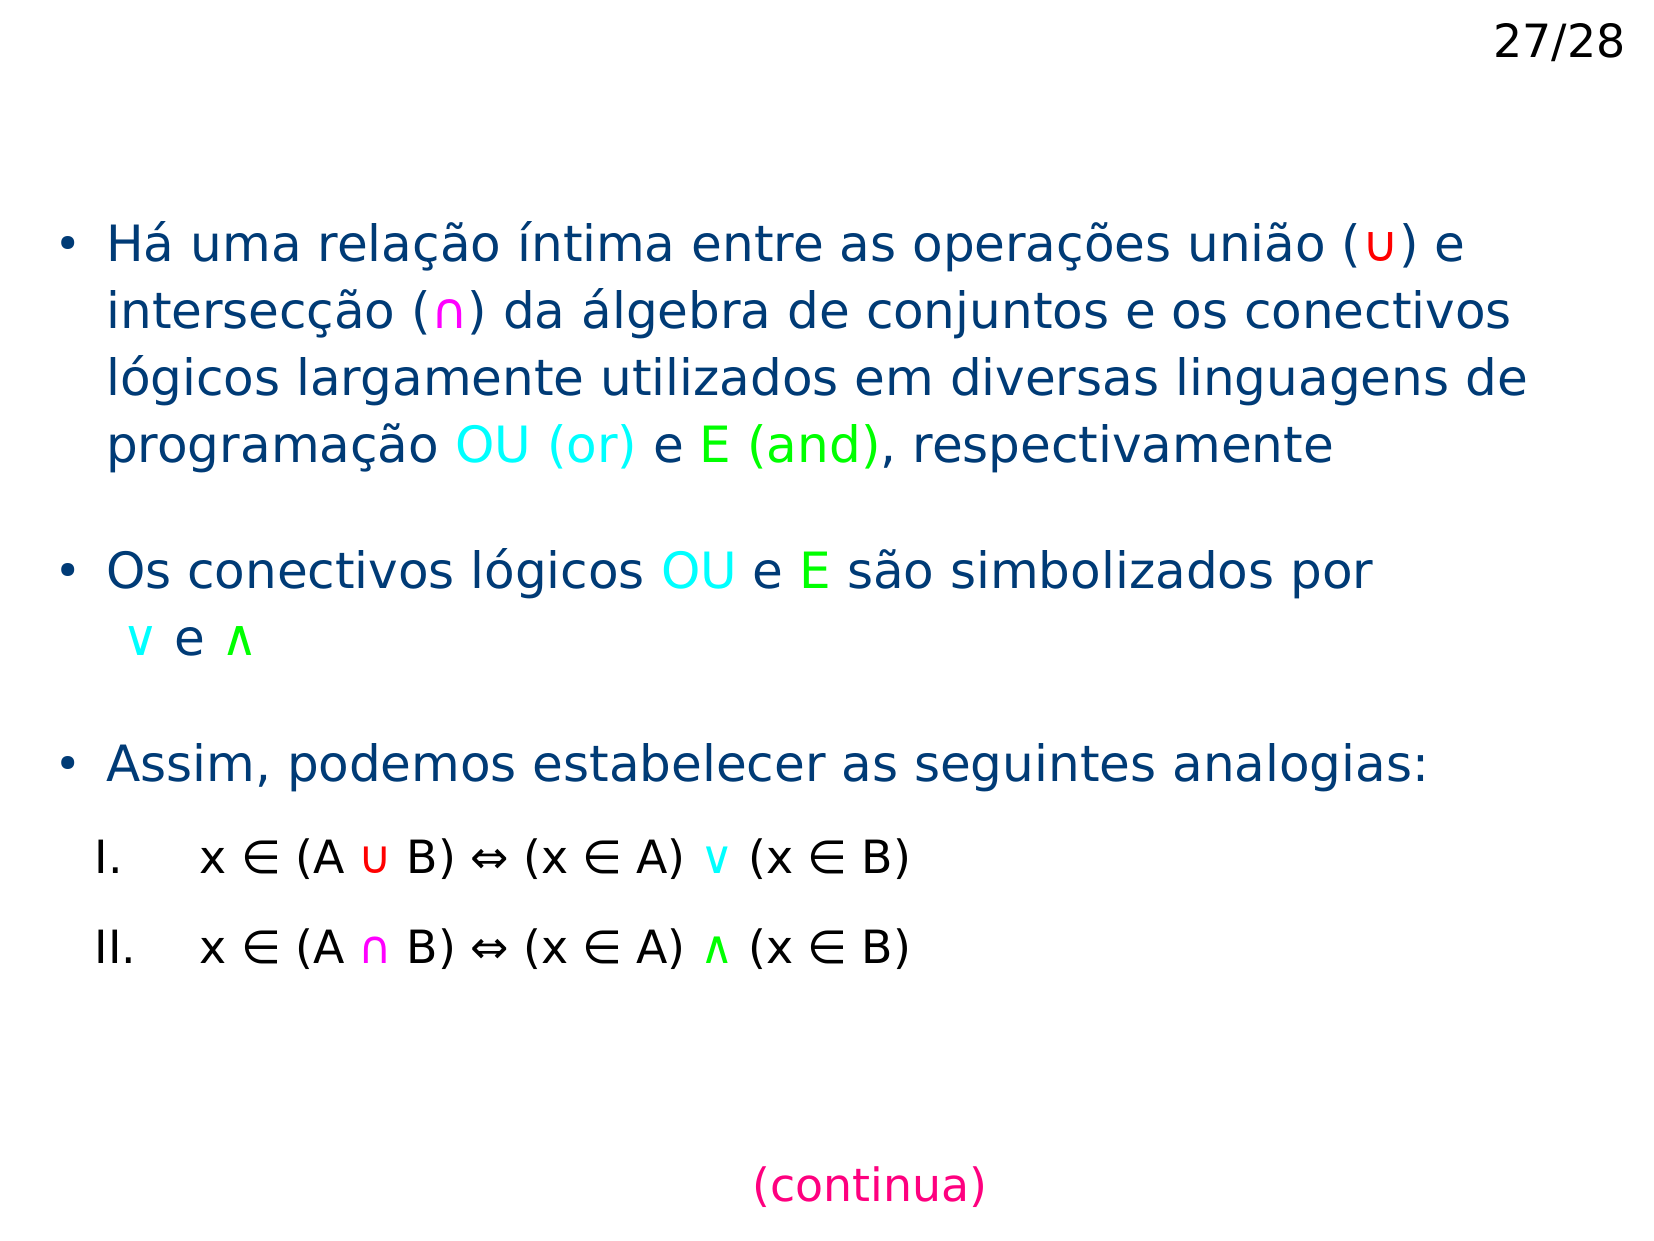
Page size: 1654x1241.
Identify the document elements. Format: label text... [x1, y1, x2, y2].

text_box (continua) [738, 1151, 1025, 1225]
list Há uma relação íntima entre as operações união (∪) e intersecção (∩) da álgebra de conjuntos e os conectivos lógicos largamente utilizados em diversas linguagens de programação OU (or) e E (and), respectivamente Os conectivos lógicos OU e E são simbolizados por ∨ e ∧ Assim, podemos estabelecer as seguintes analogias: x ∈ (A ∪ B) ⇔ (x ∈ A) ∨ (x ∈ B) x ∈ (A ∩ B) ⇔ (x ∈ A) ∧ (x ∈ B) [59, 206, 1625, 1211]
